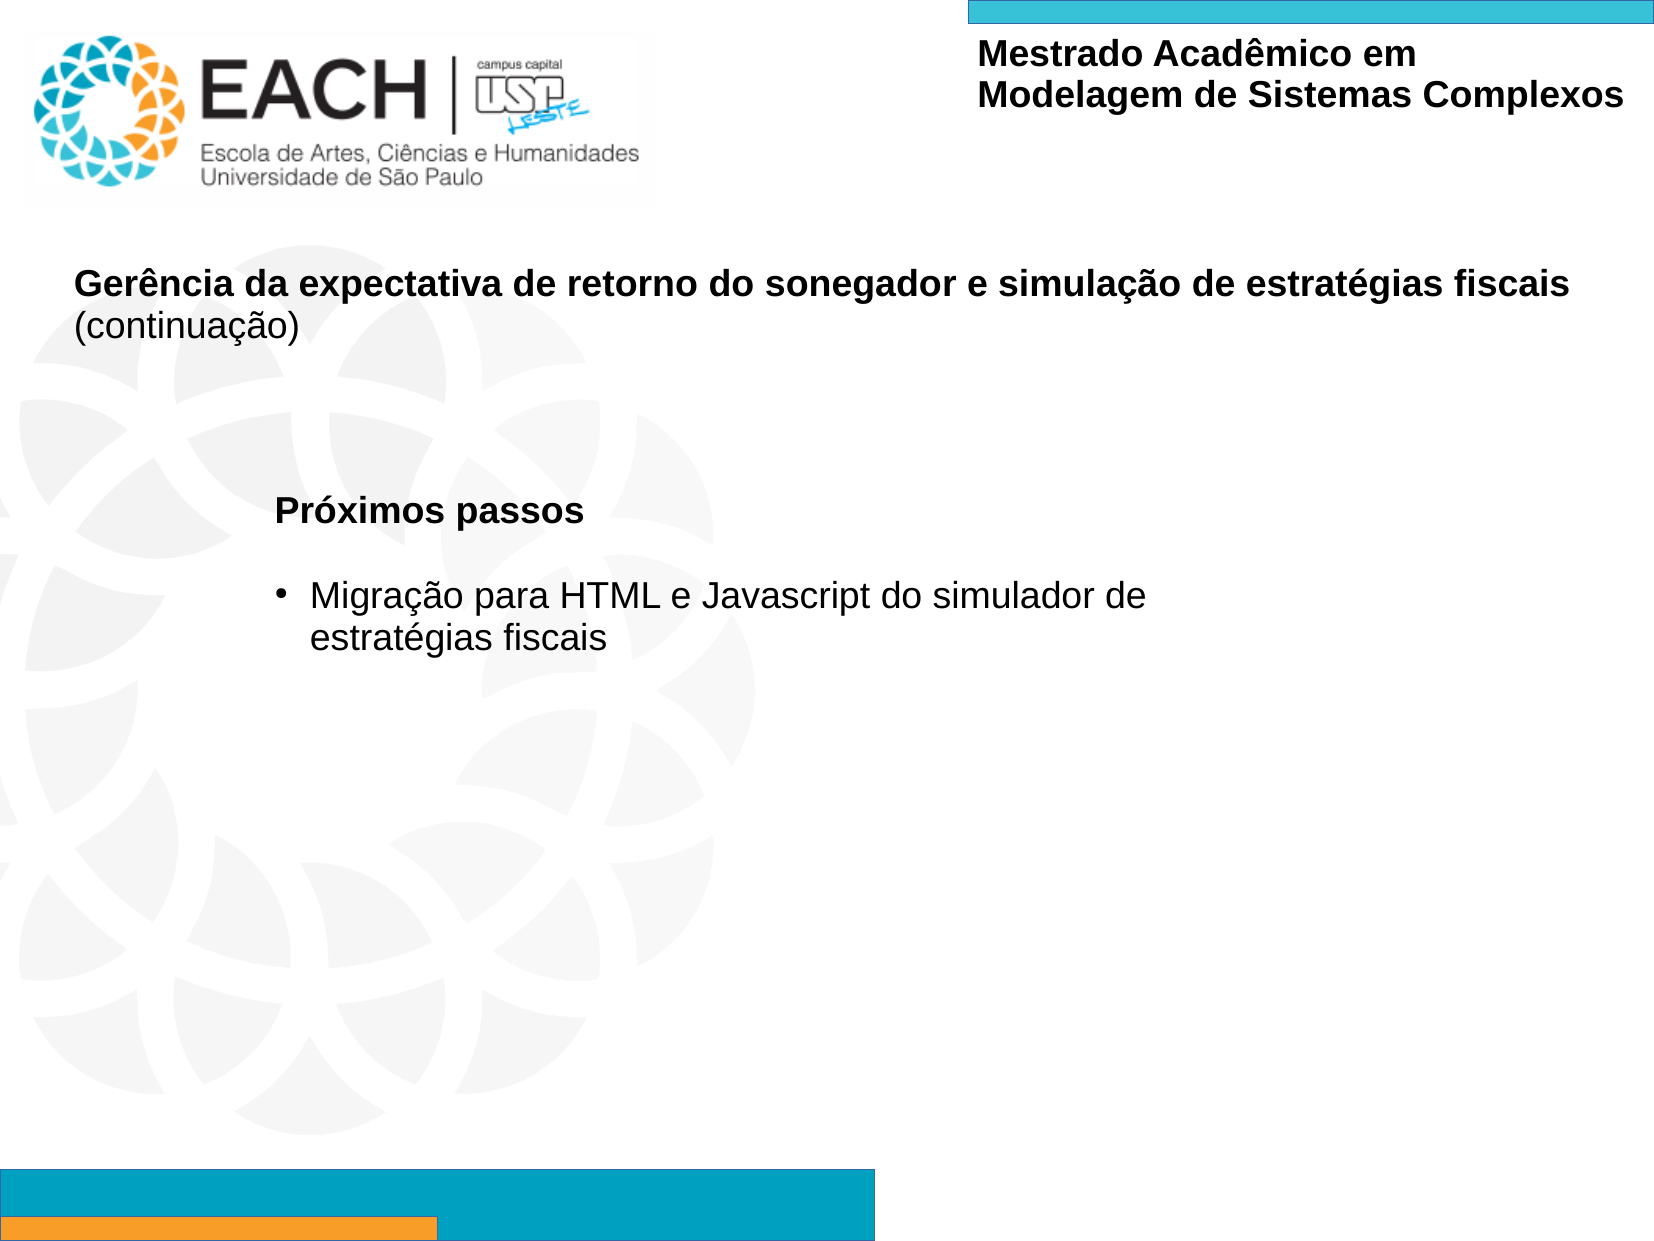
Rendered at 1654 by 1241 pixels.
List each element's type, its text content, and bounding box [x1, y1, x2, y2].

text_box [968, 0, 1654, 24]
picture [0, 236, 775, 1146]
text_box Gerência da expectativa de retorno do sonegador e simulação de estratégias fiscais (continuação) [59, 255, 1595, 378]
picture [25, 30, 656, 207]
text_box Próximos passos Migração para HTML e Javascript do simulador de estratégias fiscais [259, 482, 1335, 669]
text_box [0, 1169, 875, 1241]
text_box Mestrado Acadêmico em Modelagem de Sistemas Complexos [962, 24, 1648, 130]
